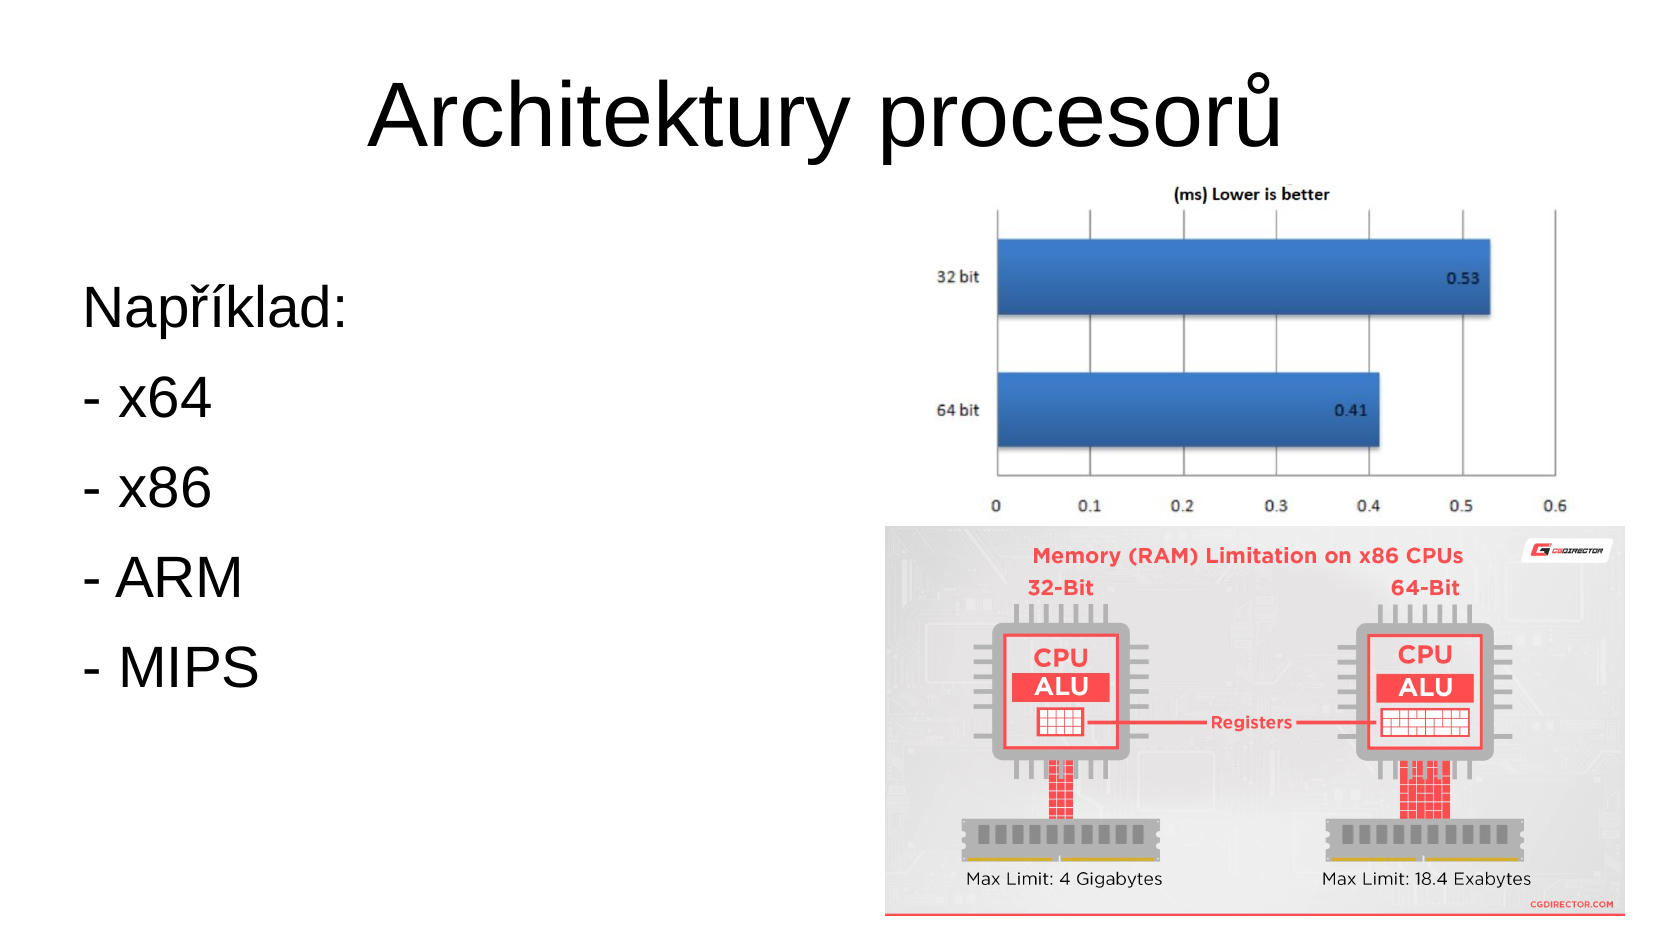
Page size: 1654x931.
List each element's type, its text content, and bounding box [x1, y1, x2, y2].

title Architektury procesorů [82, 37, 1571, 193]
picture [930, 184, 1574, 522]
picture [885, 526, 1625, 916]
subtitle Například: - x64 - x86 - ARM - MIPS [82, 217, 1571, 758]
